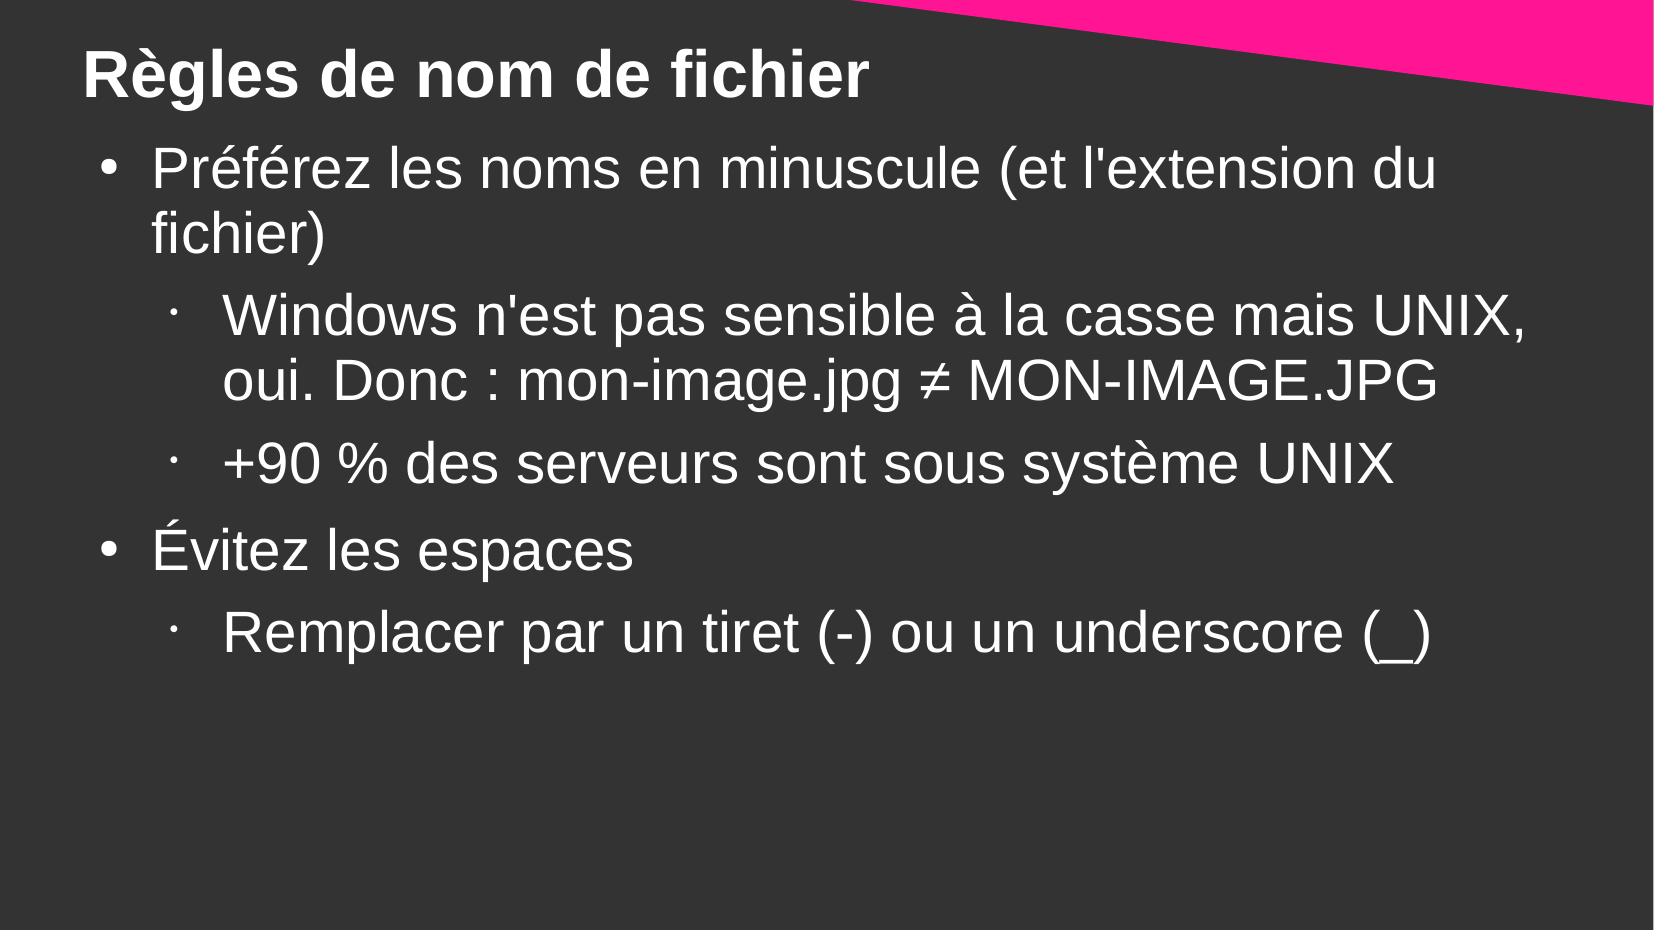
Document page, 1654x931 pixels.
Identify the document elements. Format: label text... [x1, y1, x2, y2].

text_box [850, 0, 1654, 106]
list Préférez les noms en minuscule (et l'extension du fichier) Windows n'est pas sensible à la casse mais UNIX, oui. Donc : mon-image.jpg ≠ MON-IMAGE.JPG +90 % des serveurs sont sous système UNIX Évitez les espaces Remplacer par un tiret (-) ou un underscore (_) [80, 135, 1560, 886]
title Règles de nom de fichier [82, 37, 1571, 122]
